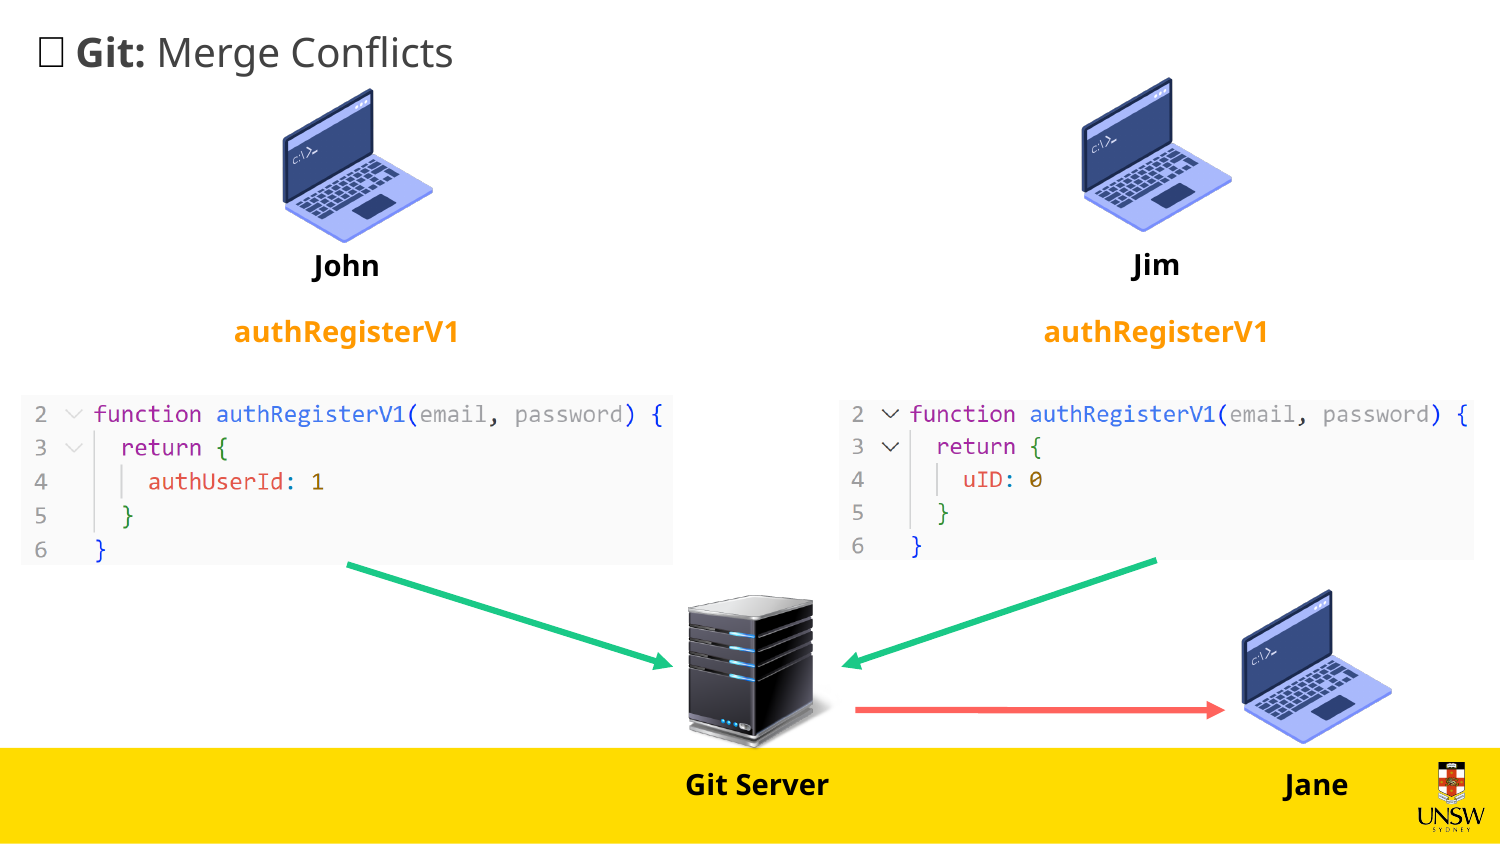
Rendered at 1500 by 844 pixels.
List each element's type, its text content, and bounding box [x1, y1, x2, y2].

text_box John [256, 232, 438, 298]
picture [1076, 74, 1237, 231]
text_box authRegisterV1 [941, 298, 1372, 364]
picture [1418, 762, 1485, 832]
picture [21, 395, 673, 565]
text_box Jane [1226, 750, 1407, 816]
picture [1236, 586, 1397, 747]
picture [839, 400, 1474, 561]
text_box authRegisterV1 [132, 298, 562, 364]
text_box Jim [1066, 231, 1248, 297]
text_box 🌐 Git: Merge Conflicts [9, 8, 784, 92]
picture [277, 85, 438, 232]
picture [673, 582, 842, 750]
text_box Git Server [641, 750, 873, 816]
